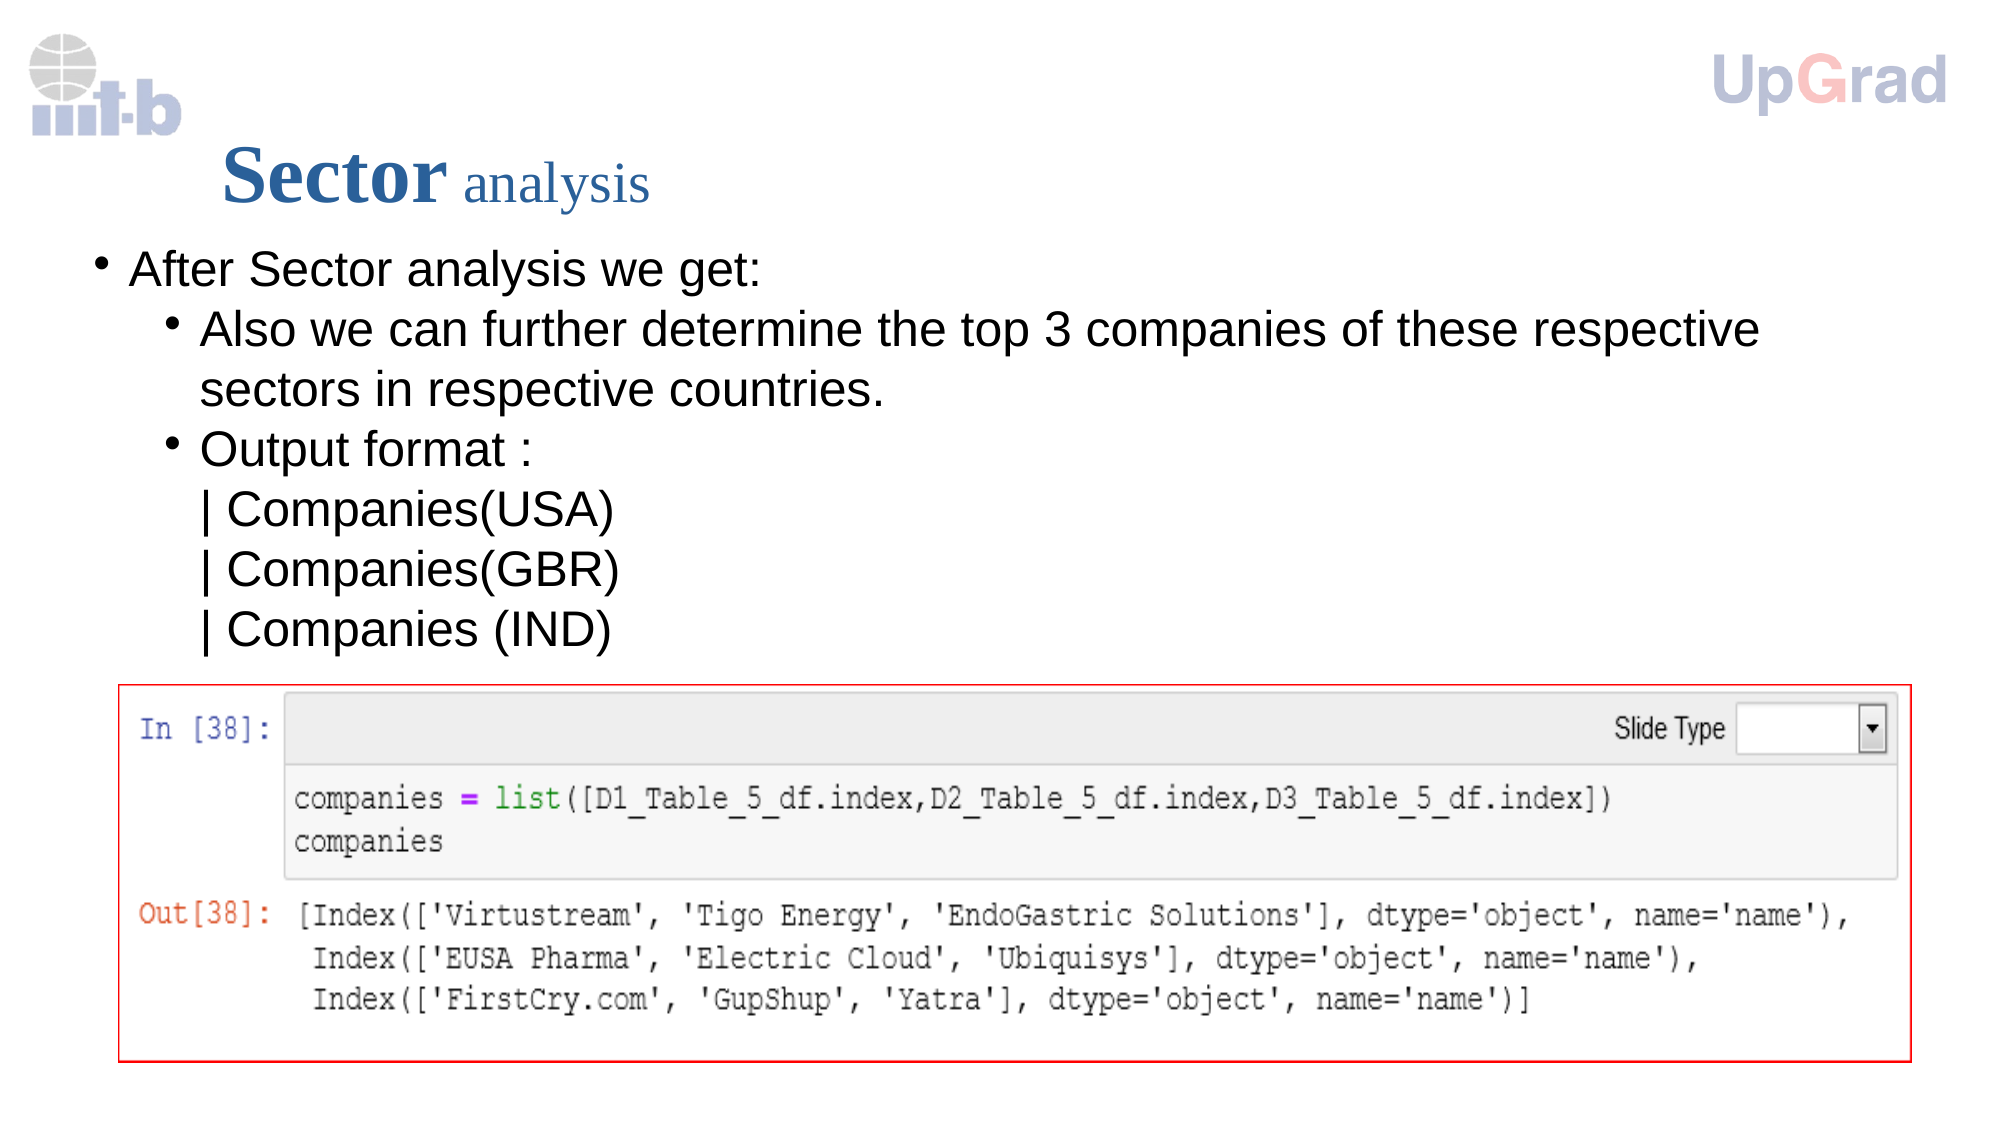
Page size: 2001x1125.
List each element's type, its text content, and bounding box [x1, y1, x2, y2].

picture [118, 684, 1912, 1063]
text_box After Sector analysis we get: Also we can further determine the top 3 companies of these respective sectors in respective countries. Output format : | Companies(USA) | Companies(GBR) | Companies (IND) [93, 236, 1907, 998]
text_box Sector analysis [186, 122, 1715, 228]
